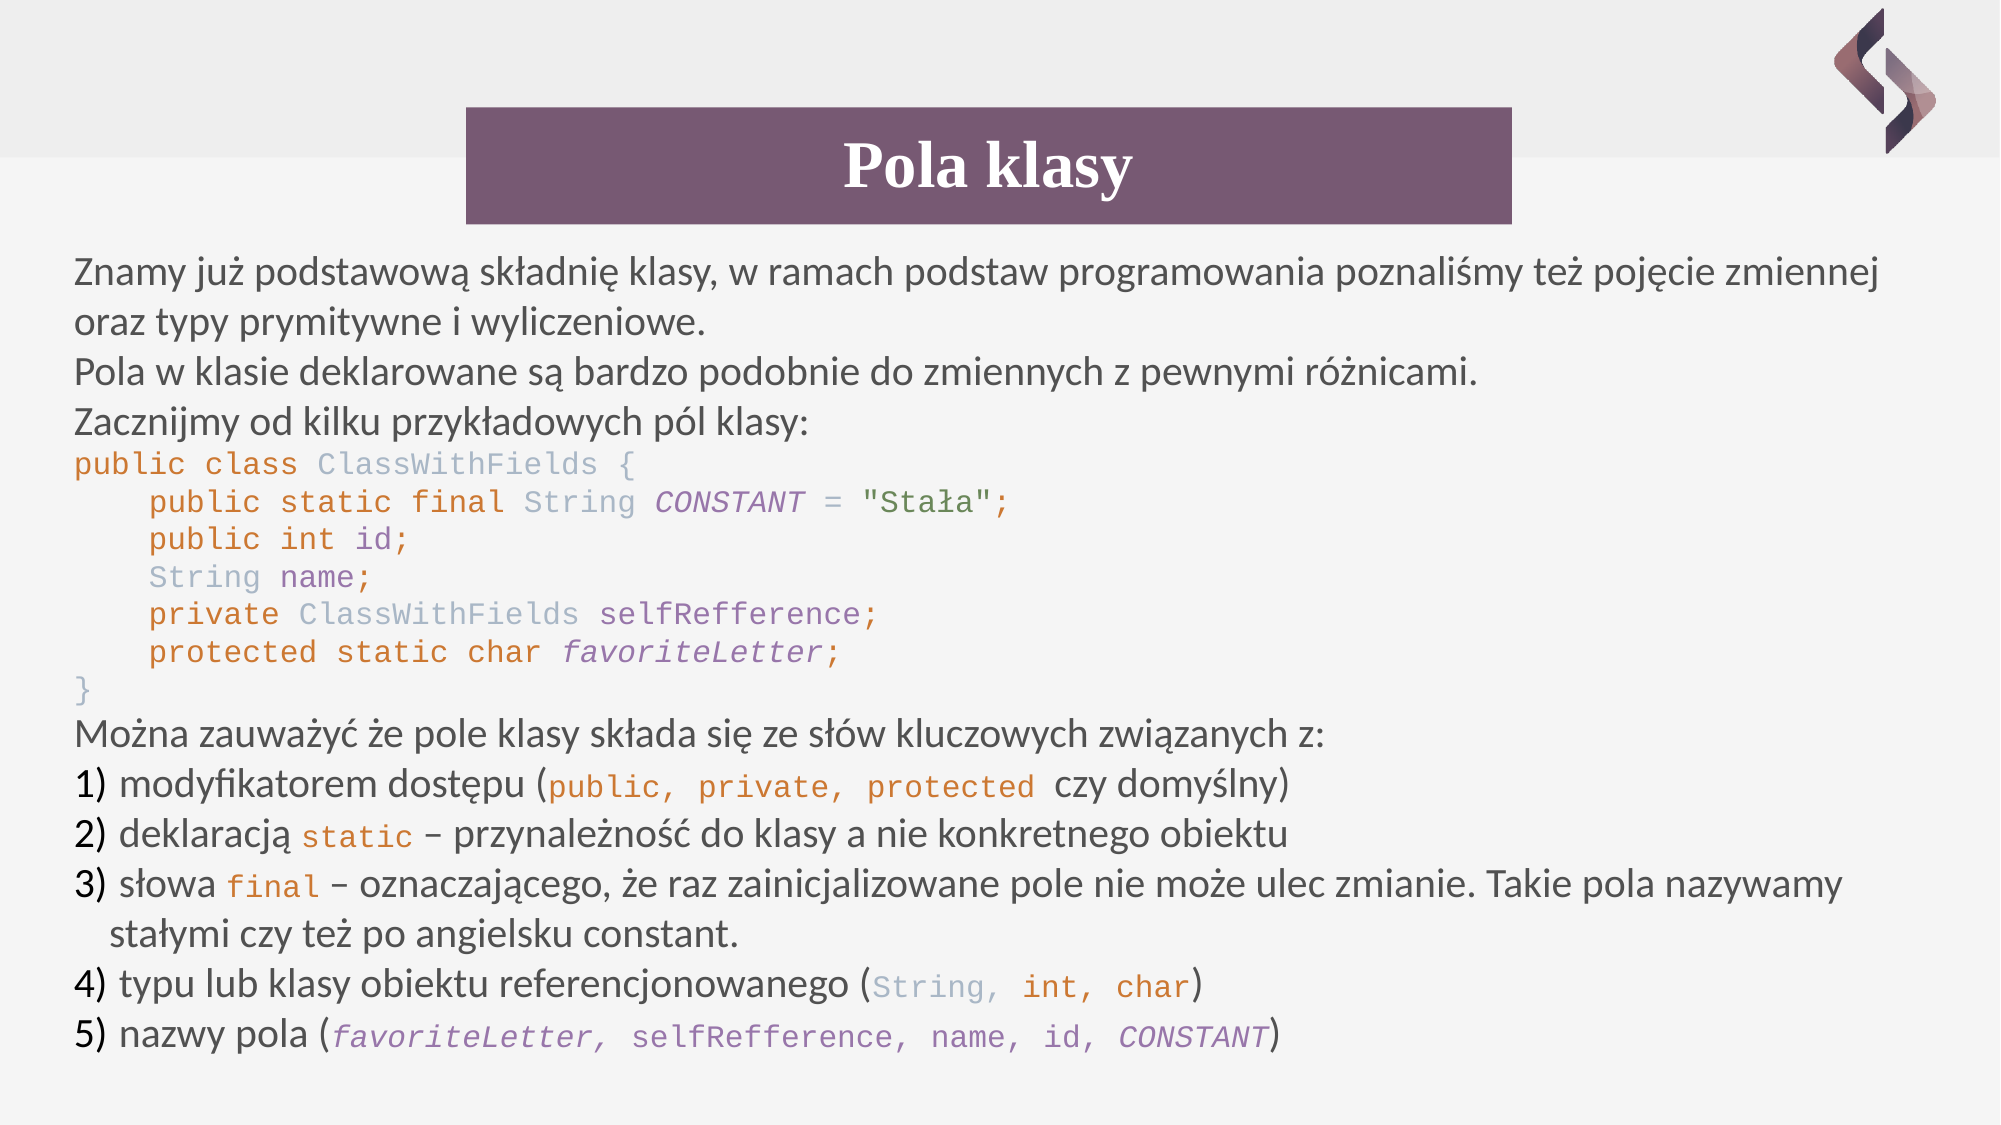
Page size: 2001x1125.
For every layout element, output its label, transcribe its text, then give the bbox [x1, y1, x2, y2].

text_box Pola klasy [466, 107, 1512, 225]
text_box Znamy już podstawową składnię klasy, w ramach podstaw programowania poznaliśmy też pojęcie zmiennej oraz typy prymitywne i wyliczeniowe. Pola w klasie deklarowane są bardzo podobnie do zmiennych z pewnymi różnicami. Zacznijmy od kilku przykładowych pól klasy: public class ClassWithFields { public static final String CONSTANT = "Stała"; public int id; String name; private ClassWithFields selfRefference; protected static char favoriteLetter; } Można zauważyć że pole klasy składa się ze słów kluczowych związanych z: modyfikatorem dostępu (public, private, protected czy domyślny) deklaracją static – przynależność do klasy a nie konkretnego obiektu słowa final – oznaczającego, że raz zainicjalizowane pole nie może ulec zmianie. Takie pola nazywamy stałymi czy też po angielsku constant. typu lub klasy obiektu referencjonowanego (String, int, char) nazwy pola (favoriteLetter, selfRefference, name, id, CONSTANT) [59, 236, 1973, 981]
picture [1787, 0, 2001, 166]
